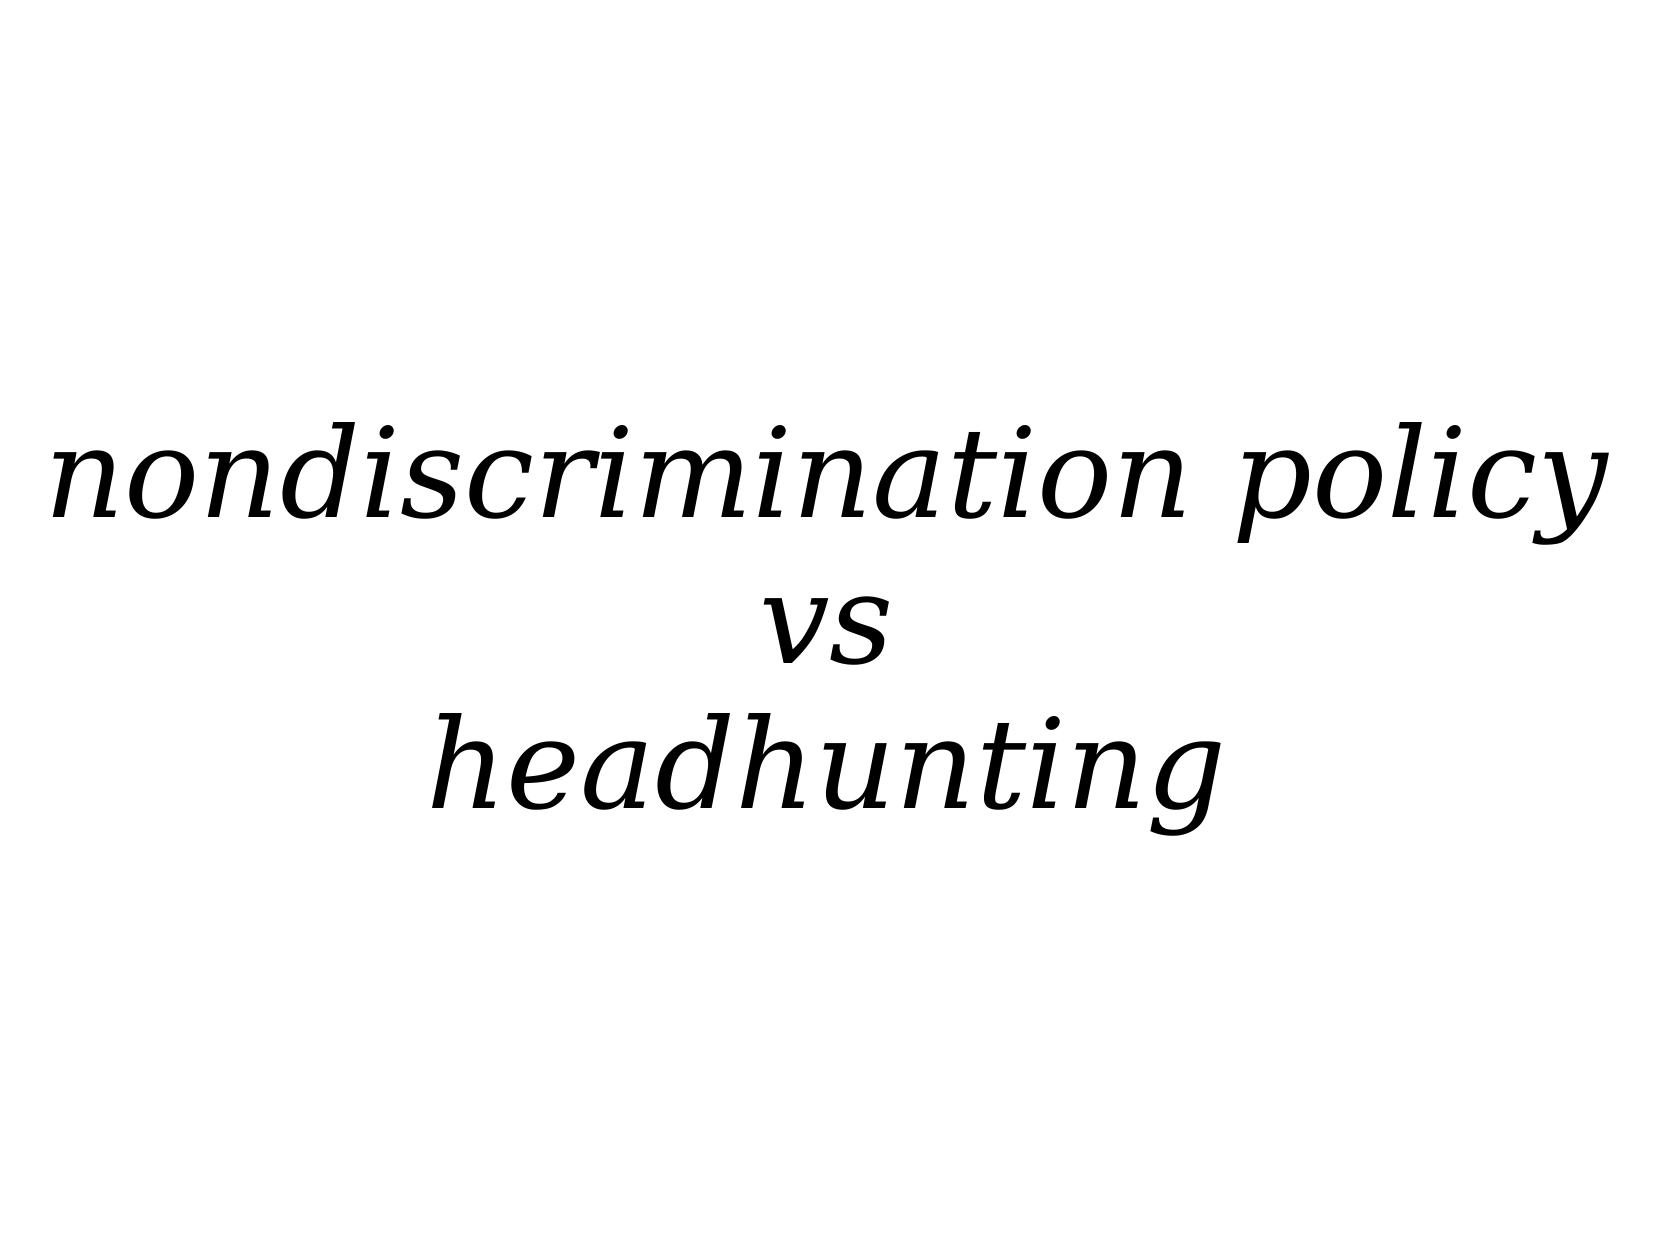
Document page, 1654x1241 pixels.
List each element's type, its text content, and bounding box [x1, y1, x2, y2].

text_box nondiscrimination policy vs headhunting [0, 0, 1654, 1241]
